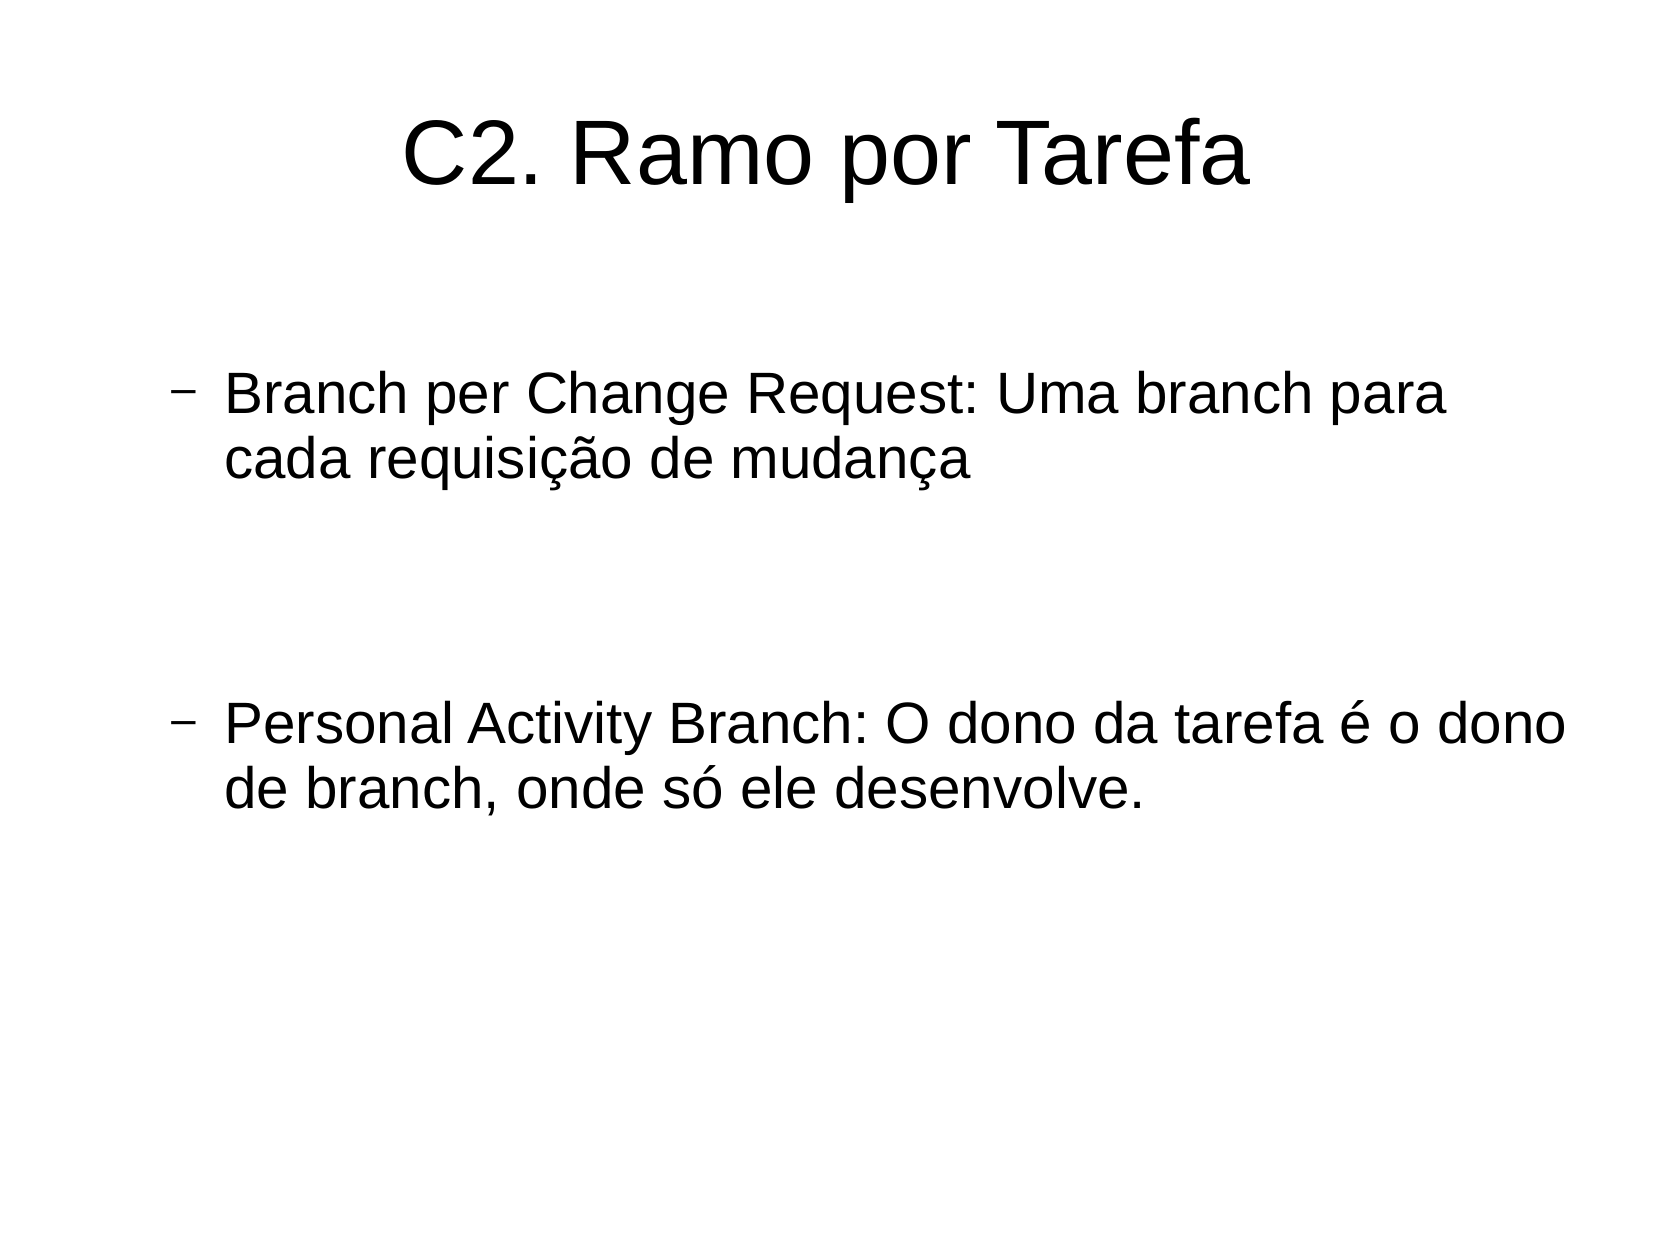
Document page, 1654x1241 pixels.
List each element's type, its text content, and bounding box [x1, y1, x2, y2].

list Branch per Change Request: Uma branch para cada requisição de mudança Personal Activity Branch: O dono da tarefa é o dono de branch, onde só ele desenvolve. [82, 271, 1571, 991]
title C2. Ramo por Tarefa [82, 49, 1571, 257]
